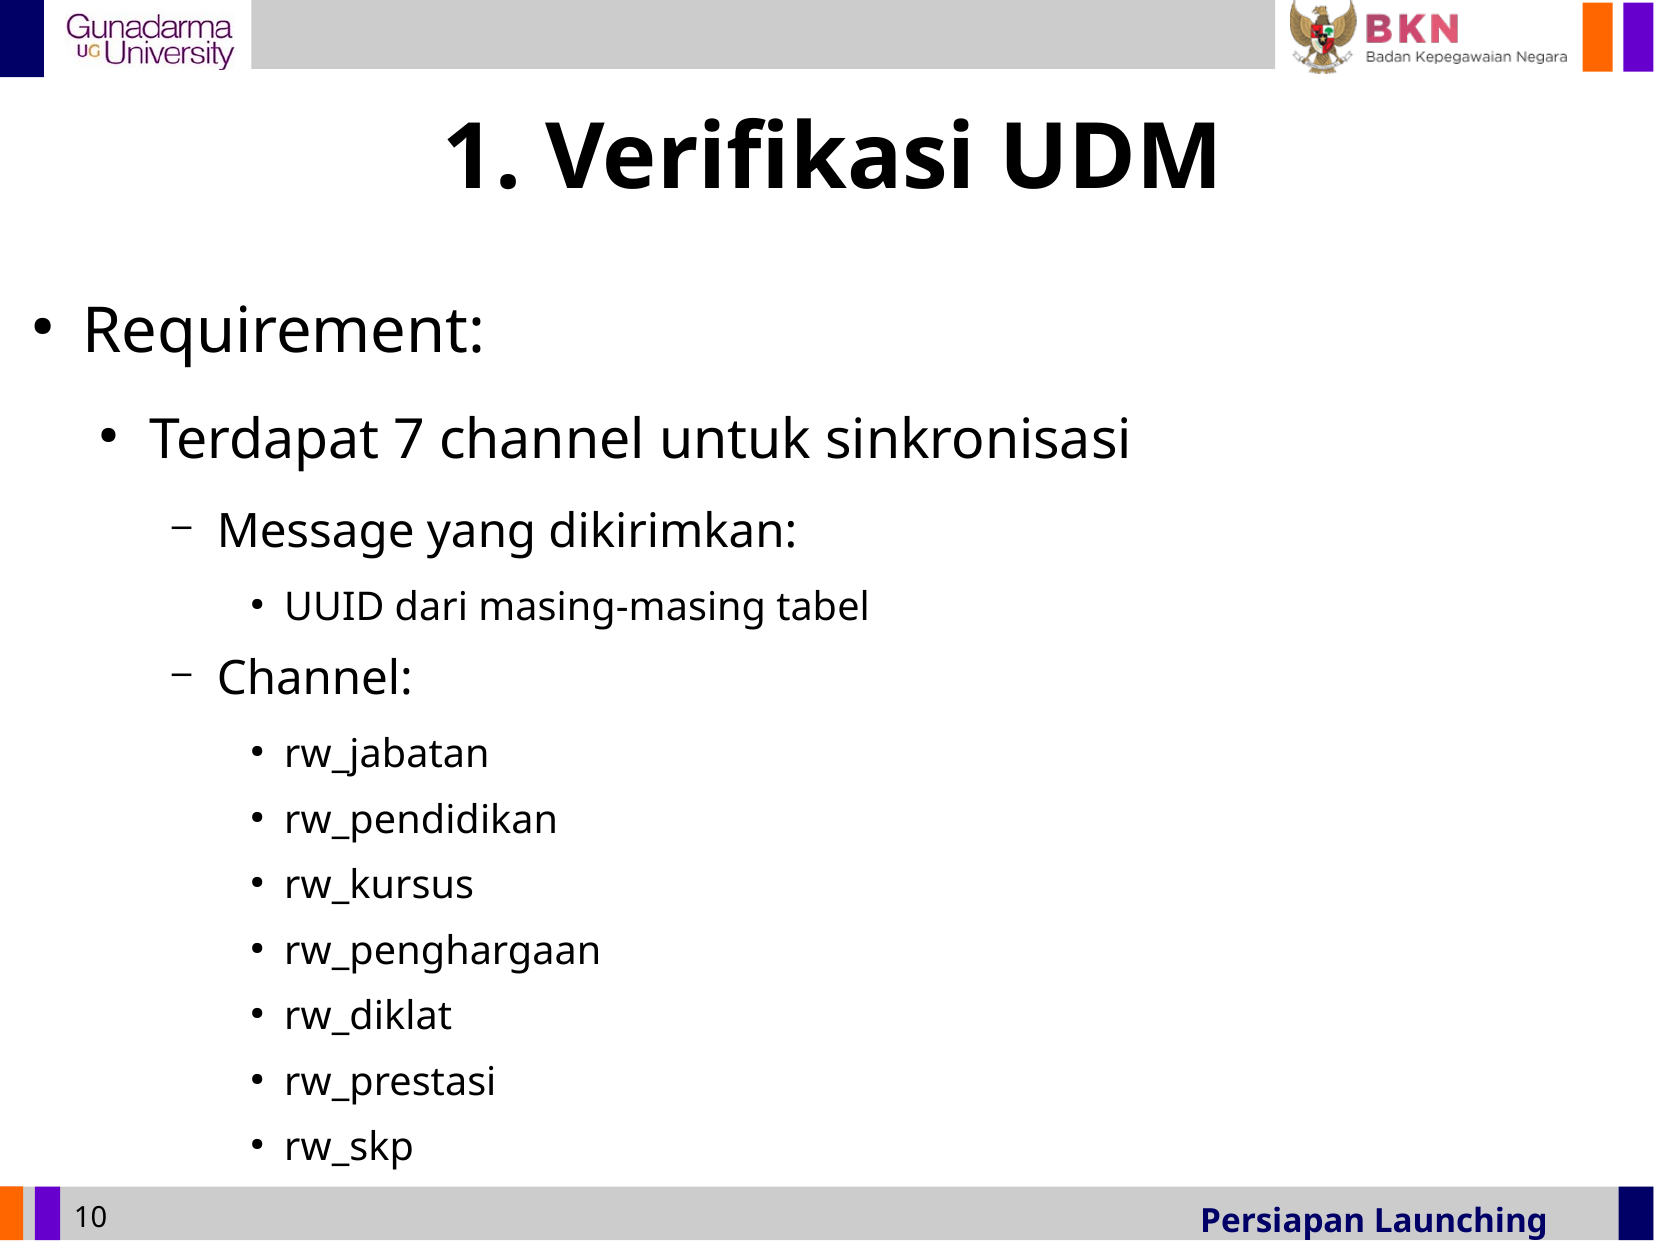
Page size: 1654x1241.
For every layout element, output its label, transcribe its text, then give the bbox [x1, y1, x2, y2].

picture [1290, 0, 1567, 74]
picture [65, 0, 235, 70]
title 1. Verifikasi UDM [77, 90, 1591, 217]
list Requirement: Terdapat 7 channel untuk sinkronisasi Message yang dikirimkan: UUID dari masing-masing tabel Channel: rw_jabatan rw_pendidikan rw_kursus rw_penghargaan rw_diklat rw_prestasi rw_skp [14, 285, 1630, 1176]
